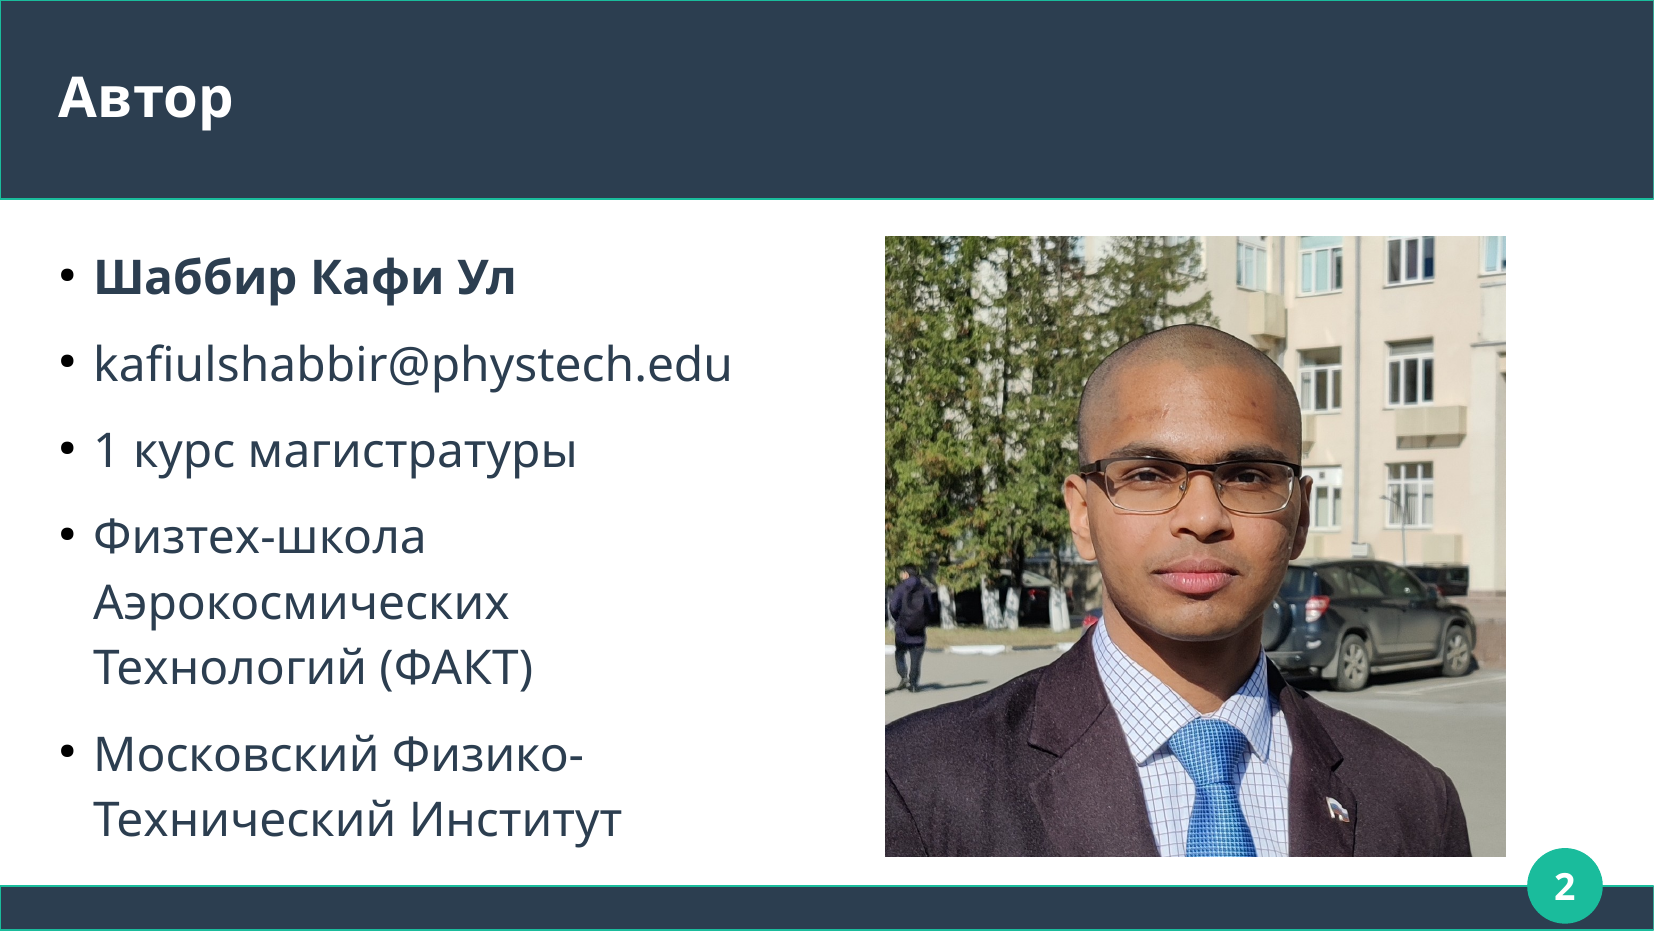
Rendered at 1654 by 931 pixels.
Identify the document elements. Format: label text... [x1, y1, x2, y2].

list Шаббир Кафи Ул kafiulshabbir@phystech.edu 1 курс магистратуры Физтех-школа Аэрокосмических Технологий (ФАКТ) Московский Физико-Технический Институт [59, 243, 739, 864]
title Автор [59, 37, 1595, 156]
picture [885, 236, 1506, 857]
